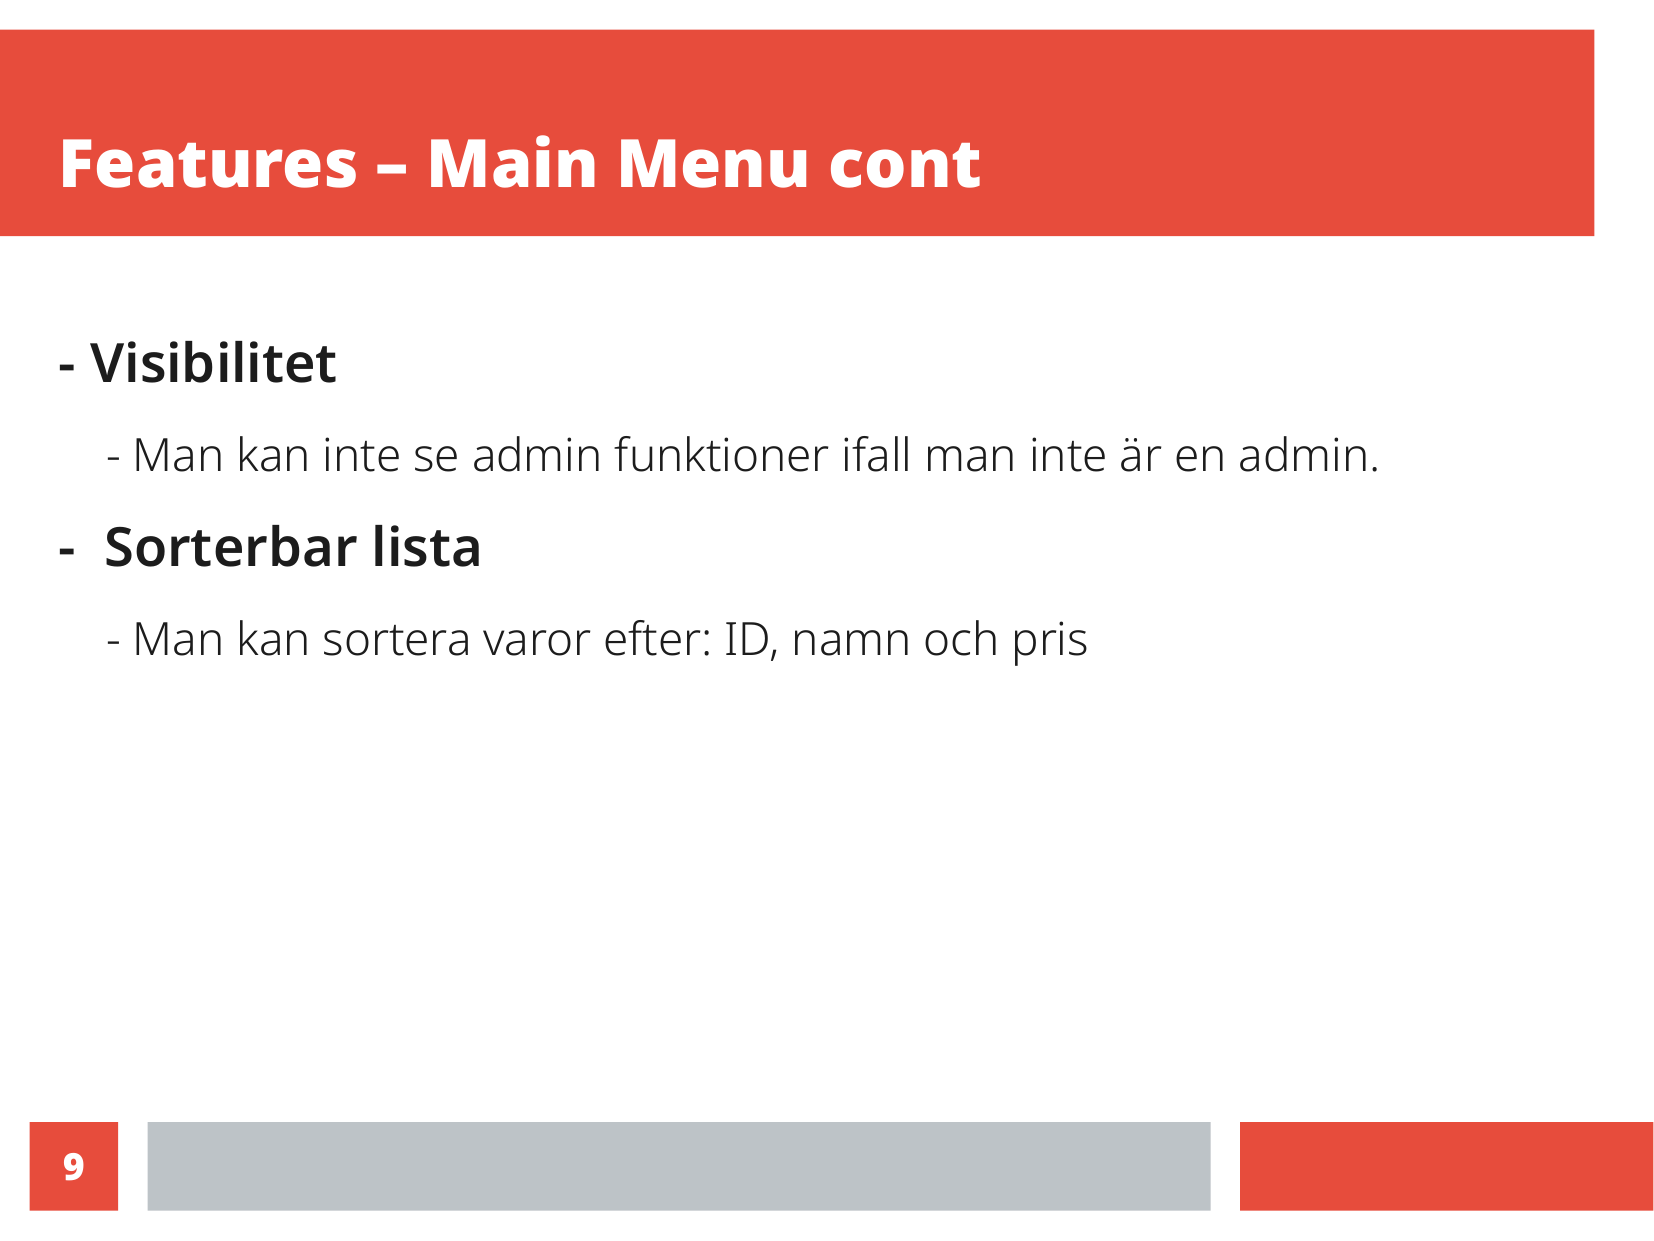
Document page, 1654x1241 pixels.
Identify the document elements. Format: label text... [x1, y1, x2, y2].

list - Visibilitet - Man kan inte se admin funktioner ifall man inte är en admin. - Sorterbar lista - Man kan sortera varor efter: ID, namn och pris [59, 324, 1565, 1093]
title Features – Main Menu cont [59, 59, 1595, 207]
